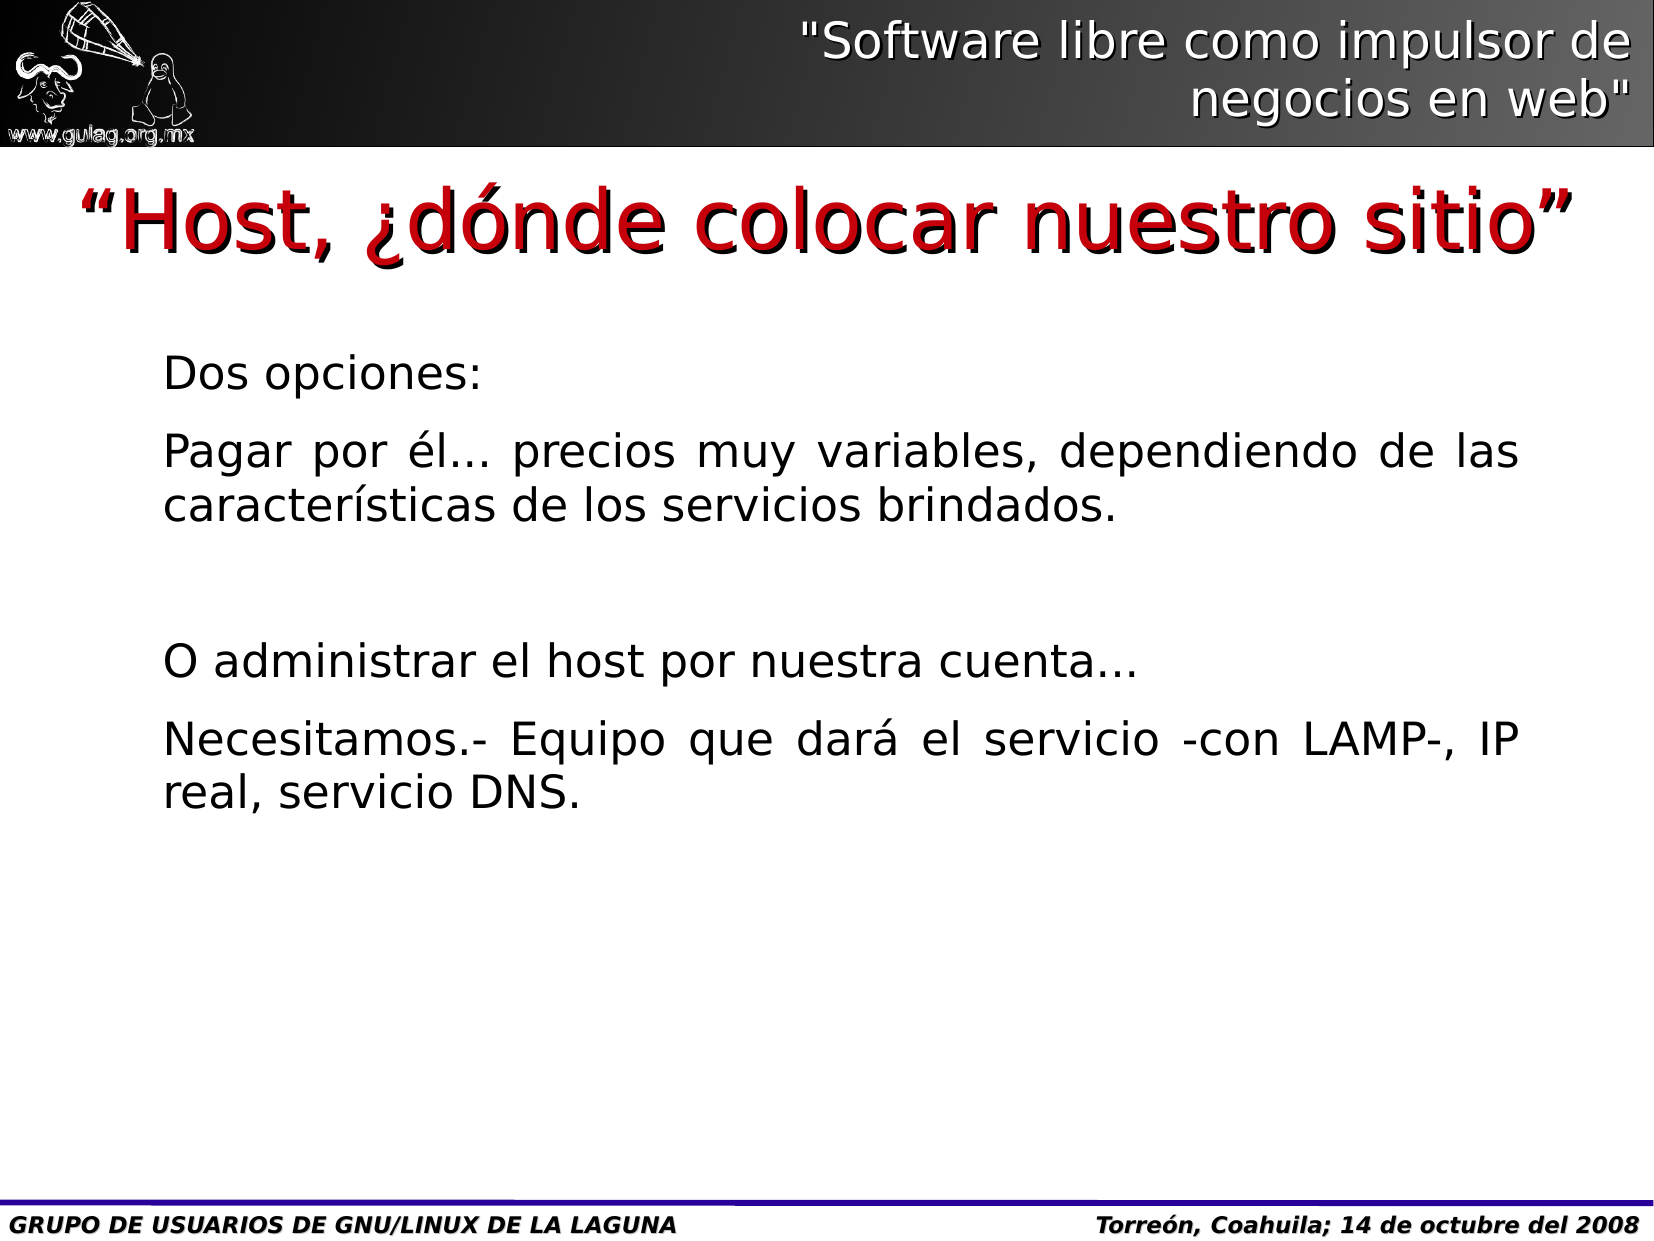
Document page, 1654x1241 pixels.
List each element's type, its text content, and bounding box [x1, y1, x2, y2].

text_box [197, 0, 1654, 147]
text_box "Software libre como impulsor de negocios en web" [750, 4, 1648, 136]
picture [5, 0, 197, 148]
text_box Dos opciones: Pagar por él... precios muy variables, dependiendo de las características de los servicios brindados. O administrar el host por nuestra cuenta... Necesitamos.- Equipo que dará el servicio -con LAMP-, IP real, servicio DNS. [147, 339, 1536, 827]
text_box [0, 0, 5, 147]
text_box “Host, ¿dónde colocar nuestro sitio” [29, 165, 1625, 278]
text_box GRUPO DE USUARIOS DE GNU/LINUX DE LA LAGUNA [0, 1204, 694, 1241]
text_box Torreón, Coahuila; 14 de octubre del 2008 [1080, 1204, 1654, 1241]
